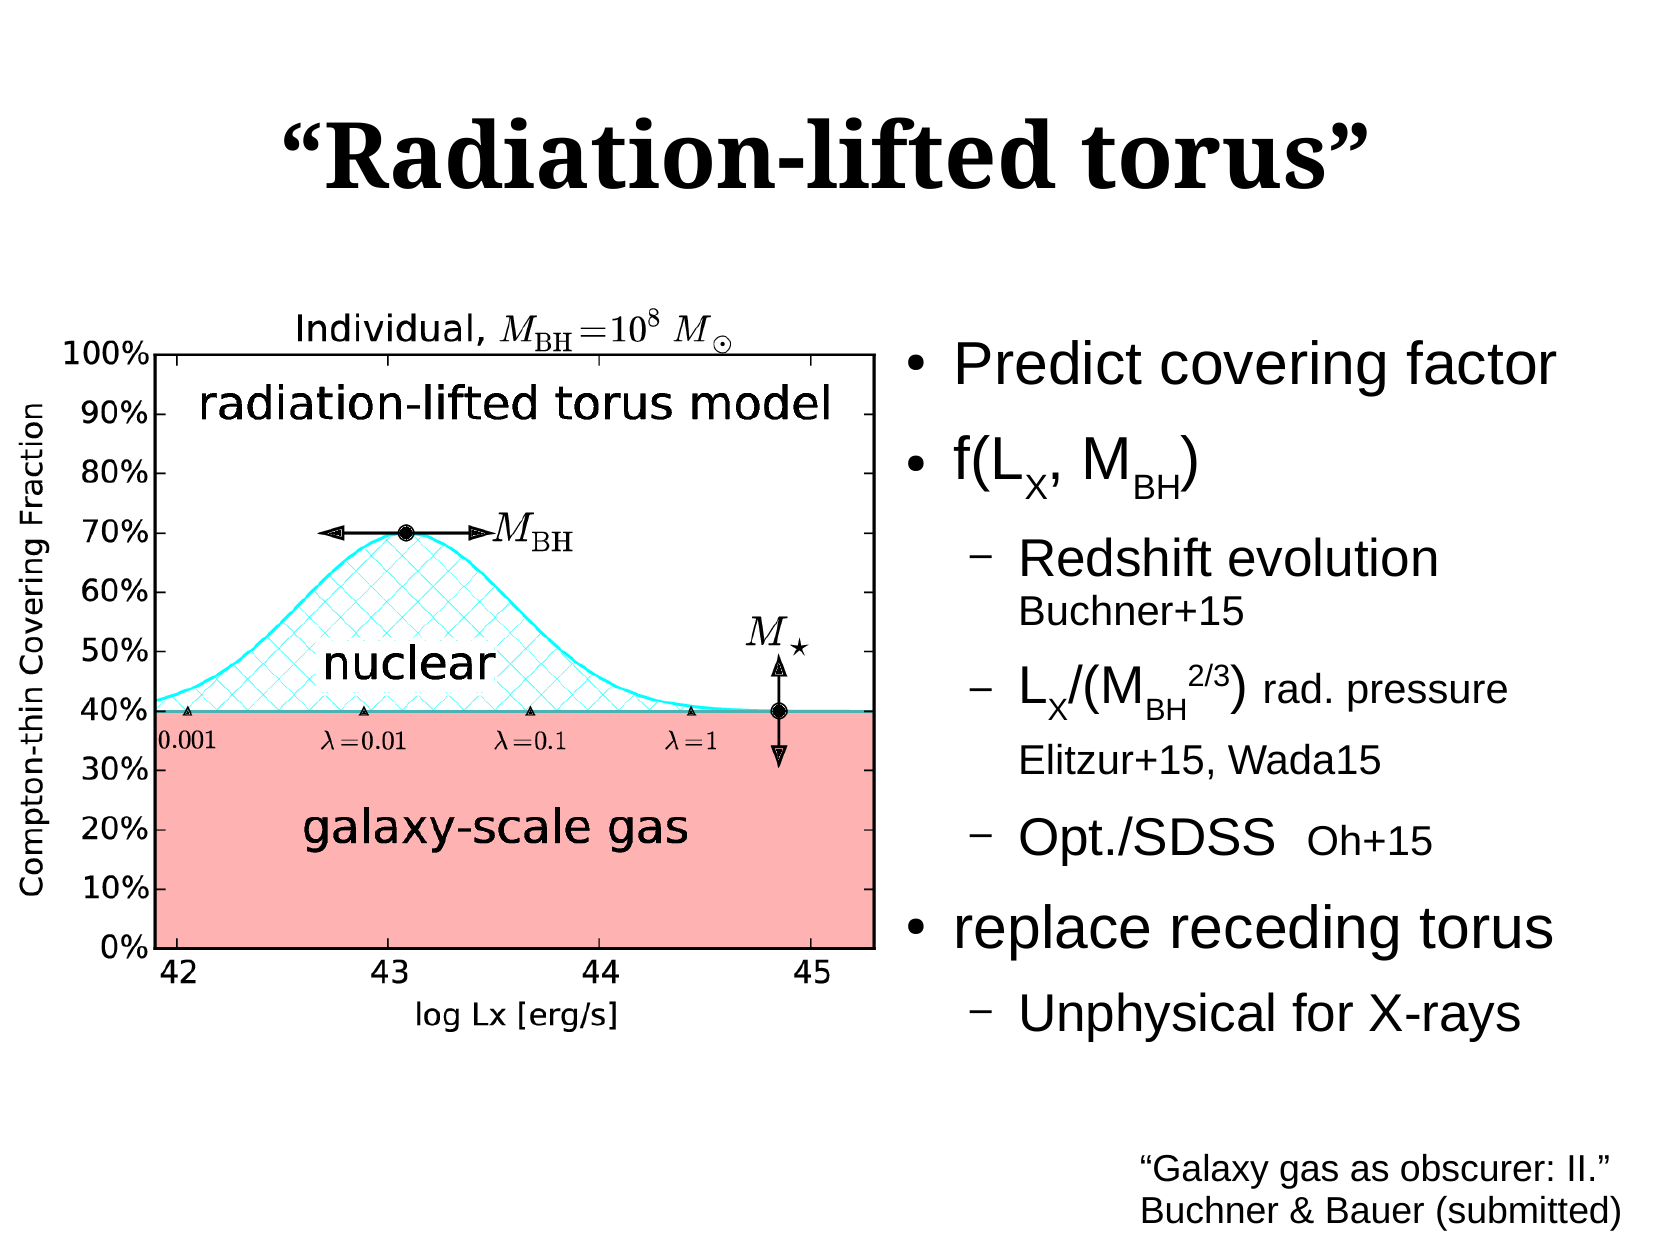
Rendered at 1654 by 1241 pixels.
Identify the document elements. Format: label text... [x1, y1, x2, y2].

picture [0, 289, 892, 1051]
title “Radiation-lifted torus” [82, 49, 1571, 257]
list Predict covering factor f(LX, MBH) Redshift evolution Buchner+15 LX/(MBH2/3) rad. pressure Elitzur+15, Wada15 Opt./SDSS Oh+15 replace receding torus Unphysical for X-rays [892, 330, 1636, 1050]
text_box “Galaxy gas as obscurer: II.” Buchner & Bauer (submitted) [1125, 1140, 1646, 1240]
